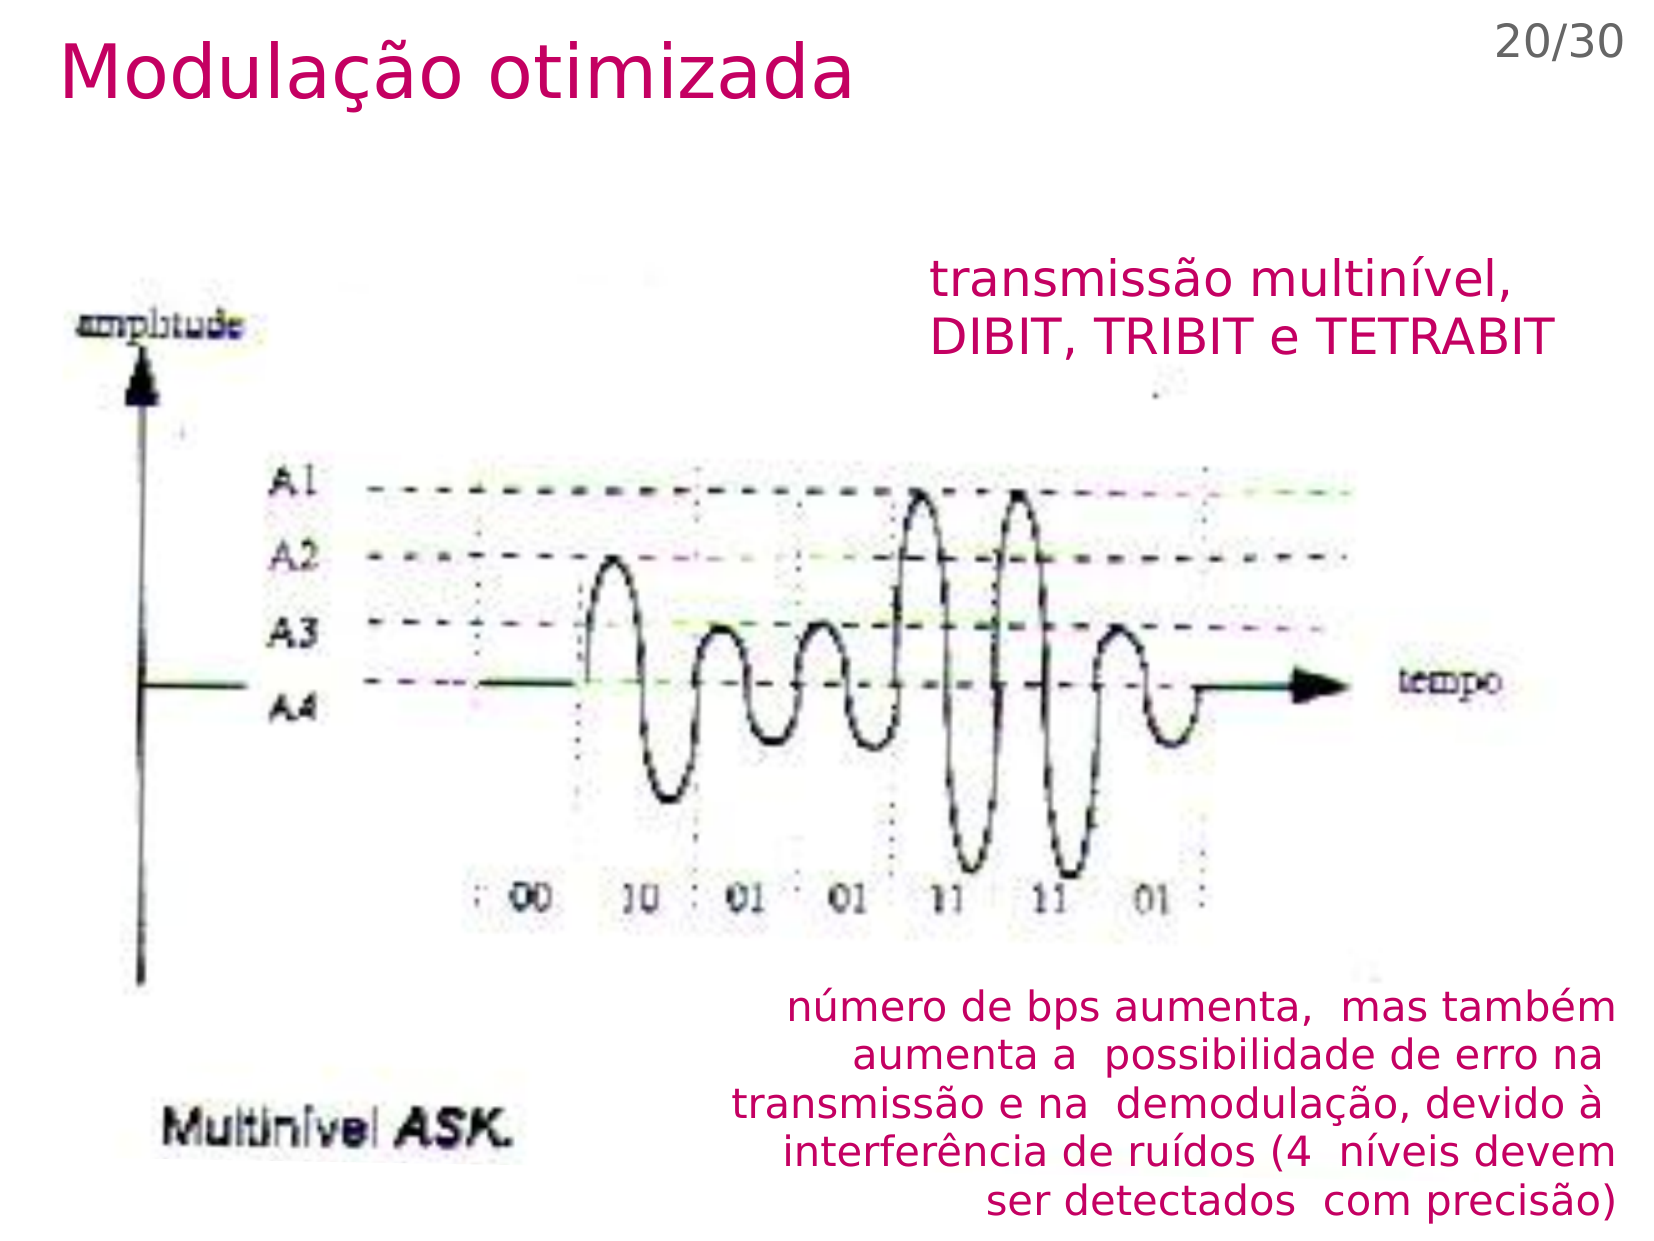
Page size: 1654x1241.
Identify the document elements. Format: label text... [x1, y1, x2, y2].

text_box número de bps aumenta, mas também aumenta a possibilidade de erro na transmissão e na demodulação, devido à interferência de ruídos (4 níveis devem ser detectados com precisão) [690, 975, 1633, 1233]
text_box transmissão multinível, DIBIT, TRIBIT e TETRABIT [915, 242, 1606, 432]
picture [47, 242, 1633, 1169]
title Modulação otimizada [59, 29, 1625, 207]
